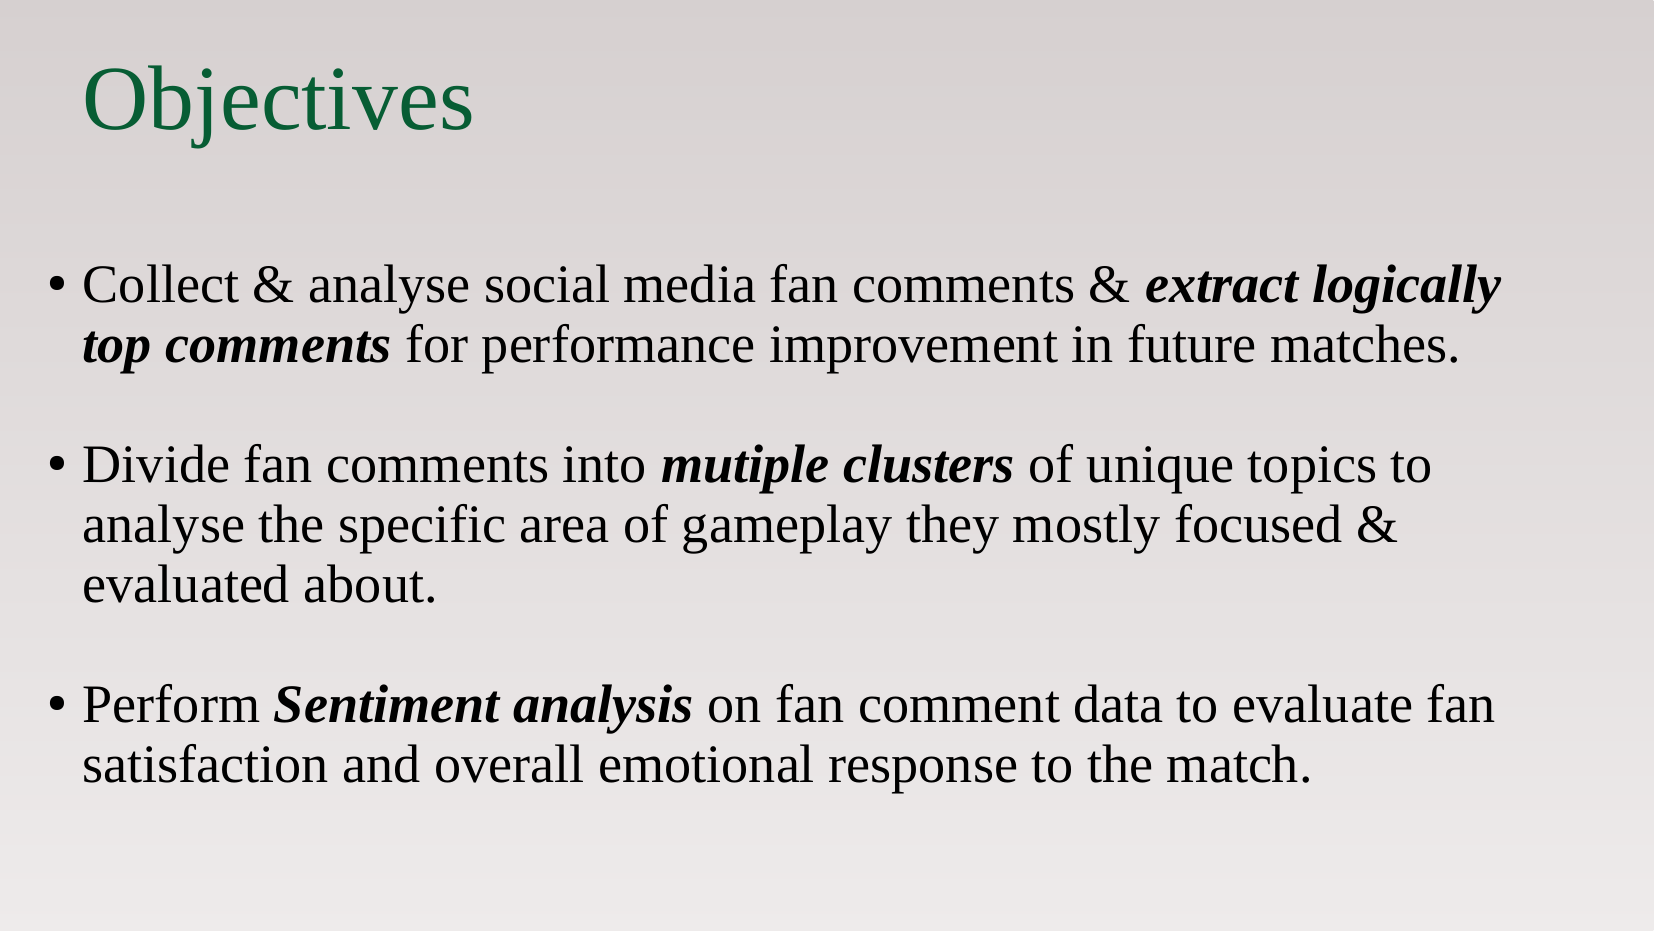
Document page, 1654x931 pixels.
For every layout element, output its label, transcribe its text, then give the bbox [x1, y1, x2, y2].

title Objectives [82, 21, 1571, 177]
subtitle Collect & analyse social media fan comments & extract logically top comments for performance improvement in future matches. Divide fan comments into mutiple clusters of unique topics to analyse the specific area of gameplay they mostly focused & evaluated about. Perform Sentiment analysis on fan comment data to evaluate fan satisfaction and overall emotional response to the match. [47, 163, 1536, 931]
